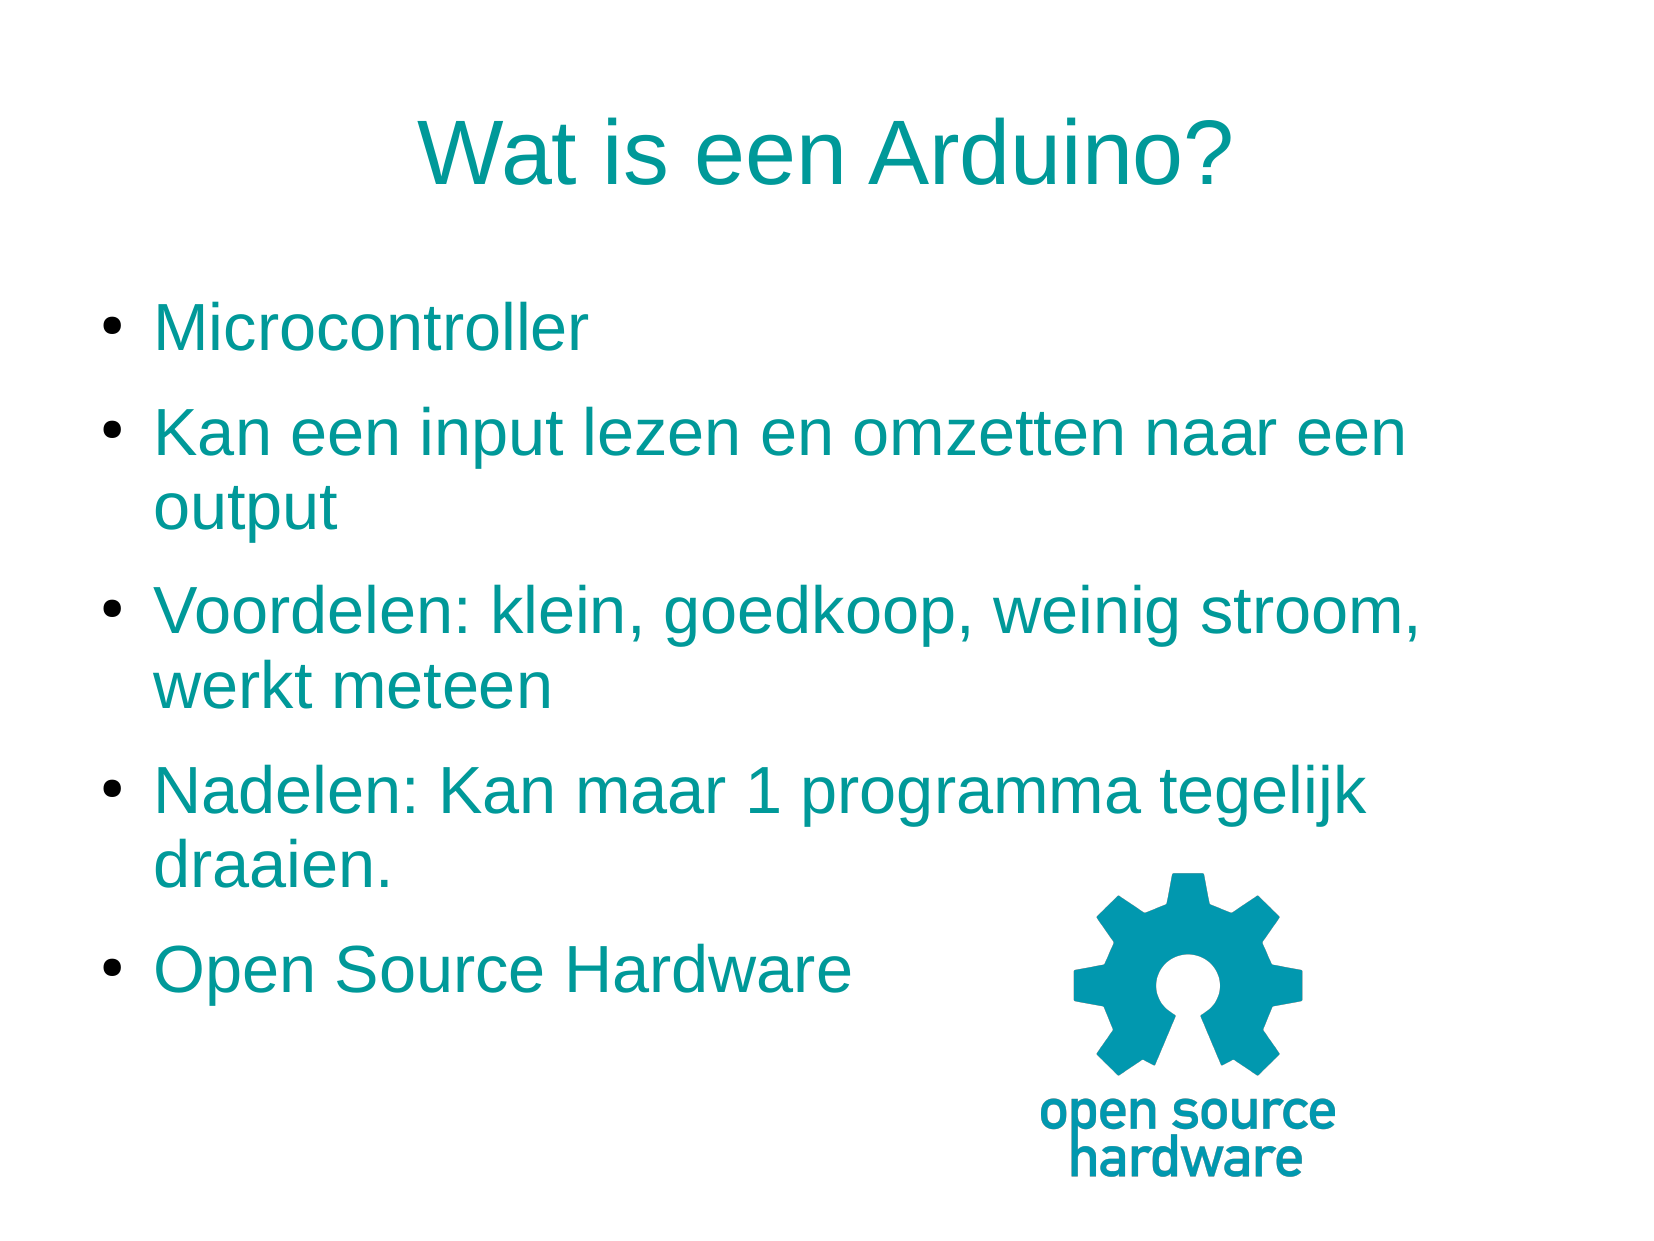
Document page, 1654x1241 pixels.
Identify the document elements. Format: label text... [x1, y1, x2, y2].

list Microcontroller Kan een input lezen en omzetten naar een output Voordelen: klein, goedkoop, weinig stroom, werkt meteen Nadelen: Kan maar 1 programma tegelijk draaien. Open Source Hardware [82, 290, 1571, 1010]
title Wat is een Arduino? [82, 49, 1571, 257]
picture [1041, 873, 1335, 1177]
